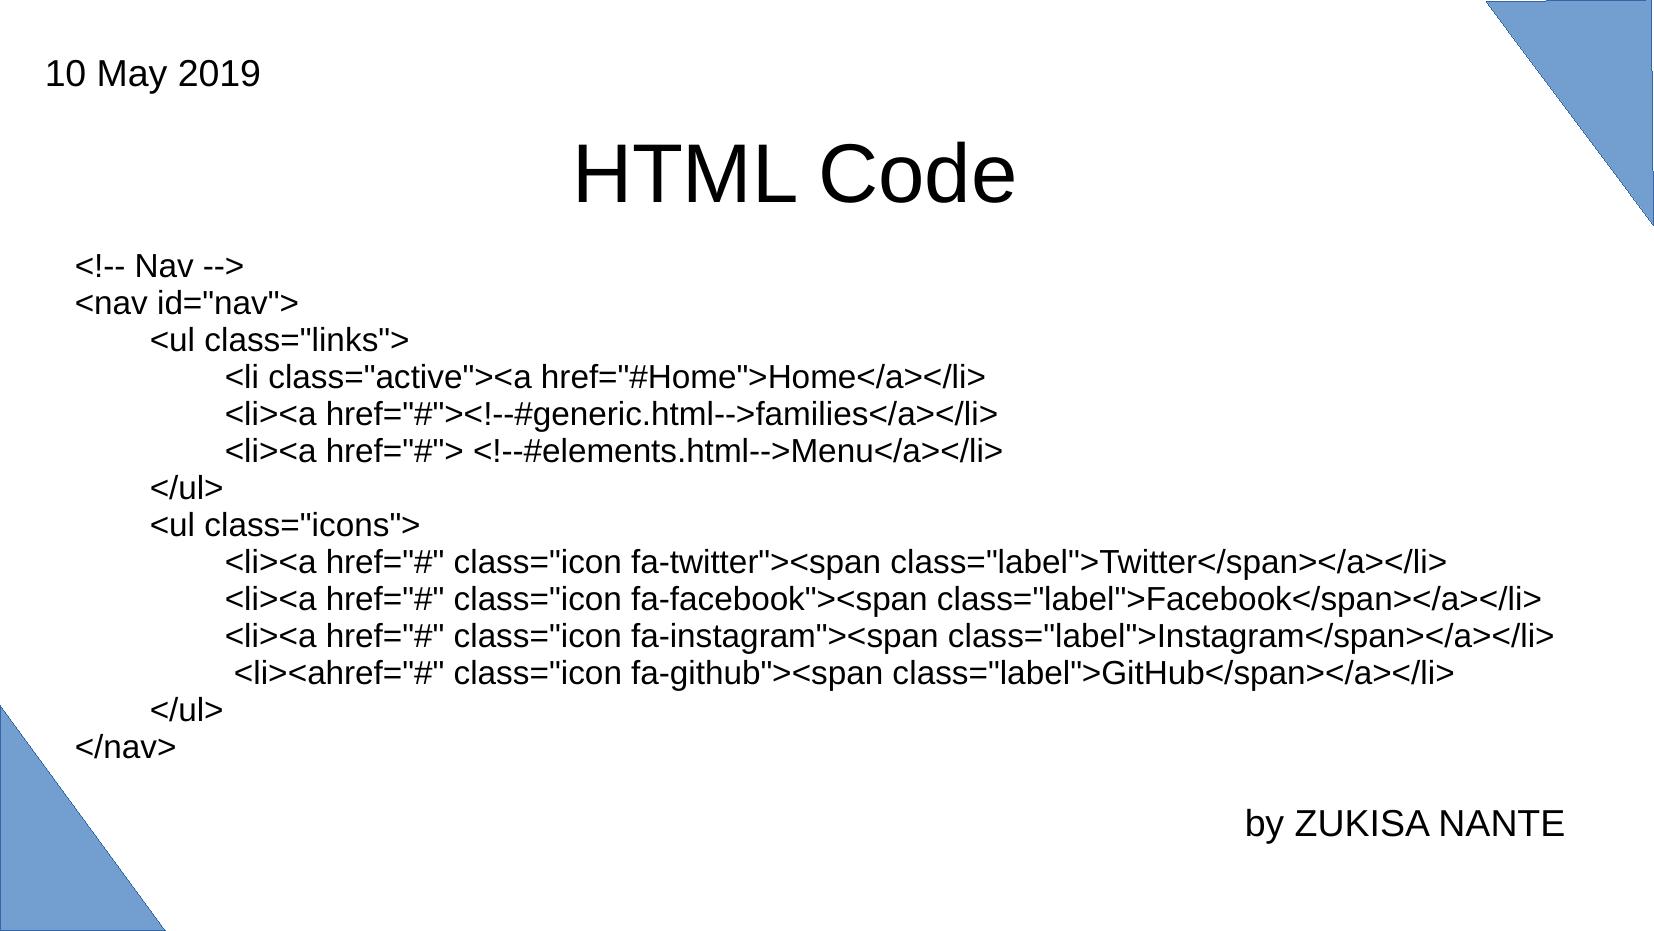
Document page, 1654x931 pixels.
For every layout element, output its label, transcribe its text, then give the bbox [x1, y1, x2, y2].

text_box [1080, 795, 1654, 866]
text_box 10 May 2019 [30, 45, 421, 102]
text_box [0, 705, 166, 931]
text_box <!-- Nav --> <nav id="nav"> <ul class="links"> <li class="active"><a href="#Home">Home</a></li> <li><a href="#"><!--#generic.html-->families</a></li> <li><a href="#"> <!--#elements.html-->Menu</a></li> </ul> <ul class="icons"> <li><a href="#" class="icon fa-twitter"><span class="label">Twitter</span></a></li> <li><a href="#" class="icon fa-facebook"><span class="label">Facebook</span></a></li> <li><a href="#" class="icon fa-instagram"><span class="label">Instagram</span></a></li> <li><ahref="#" class="icon fa-github"><span class="label">GitHub</span></a></li> </ul> </nav> [60, 240, 1576, 774]
text_box HTML Code [45, 120, 1546, 271]
text_box [1486, 0, 1654, 226]
text_box by ZUKISA NANTE [1230, 795, 1621, 852]
